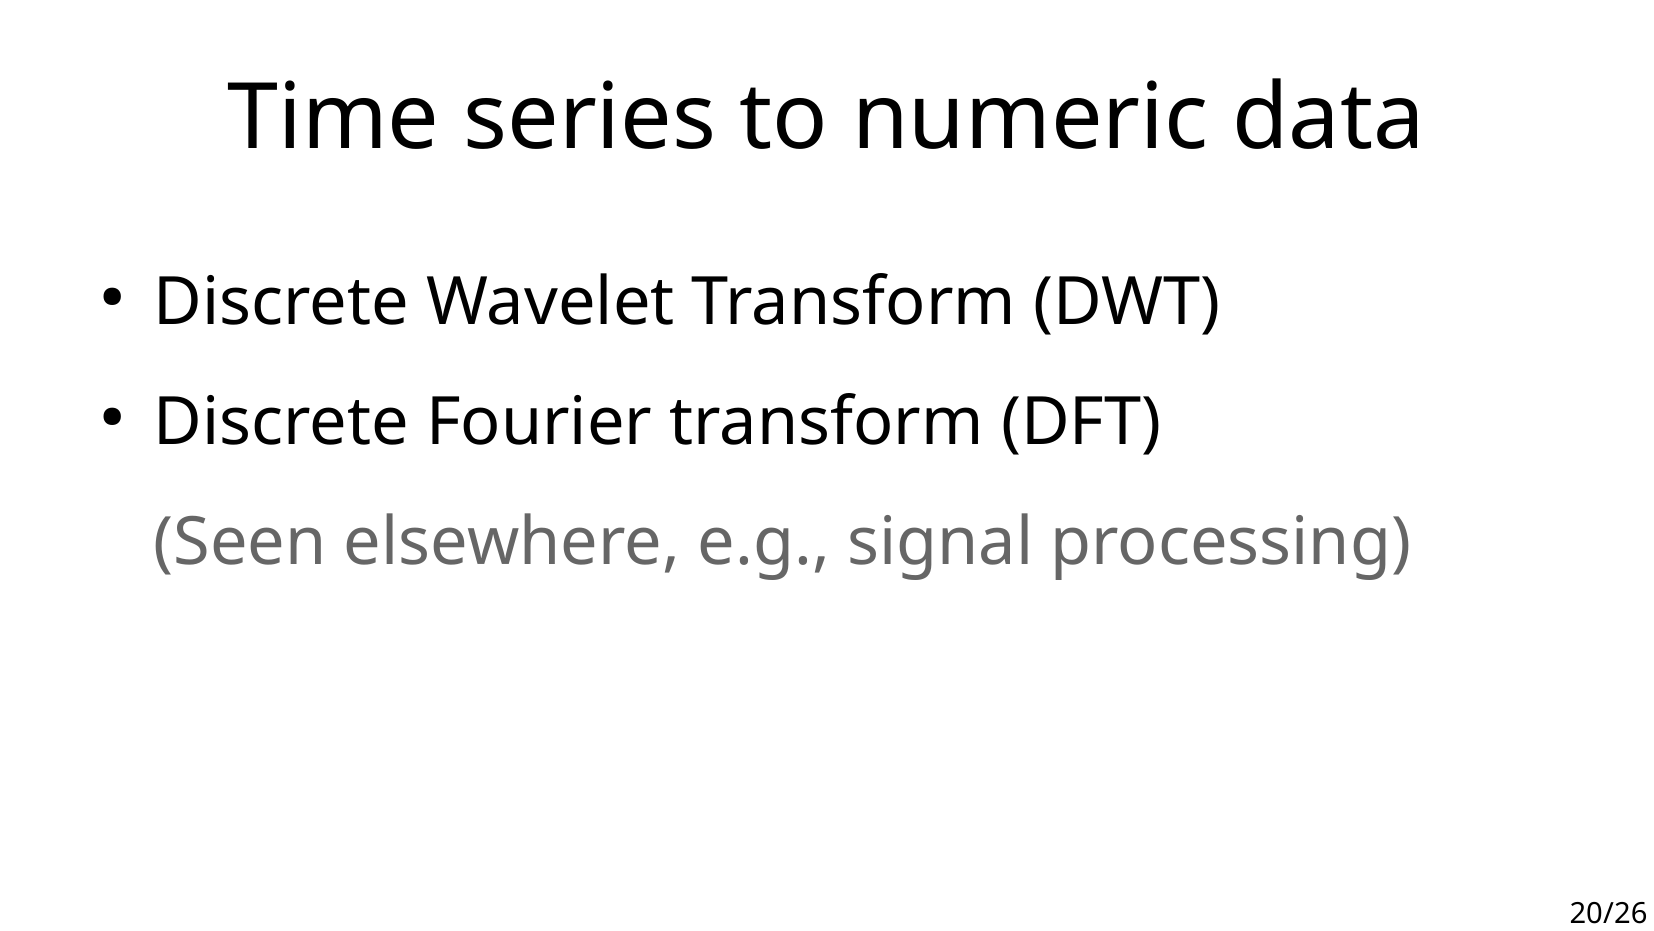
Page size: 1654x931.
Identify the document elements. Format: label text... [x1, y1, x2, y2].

list Discrete Wavelet Transform (DWT) Discrete Fourier transform (DFT) (Seen elsewhere, e.g., signal processing) [82, 253, 1571, 793]
title Time series to numeric data [82, 1, 1571, 226]
